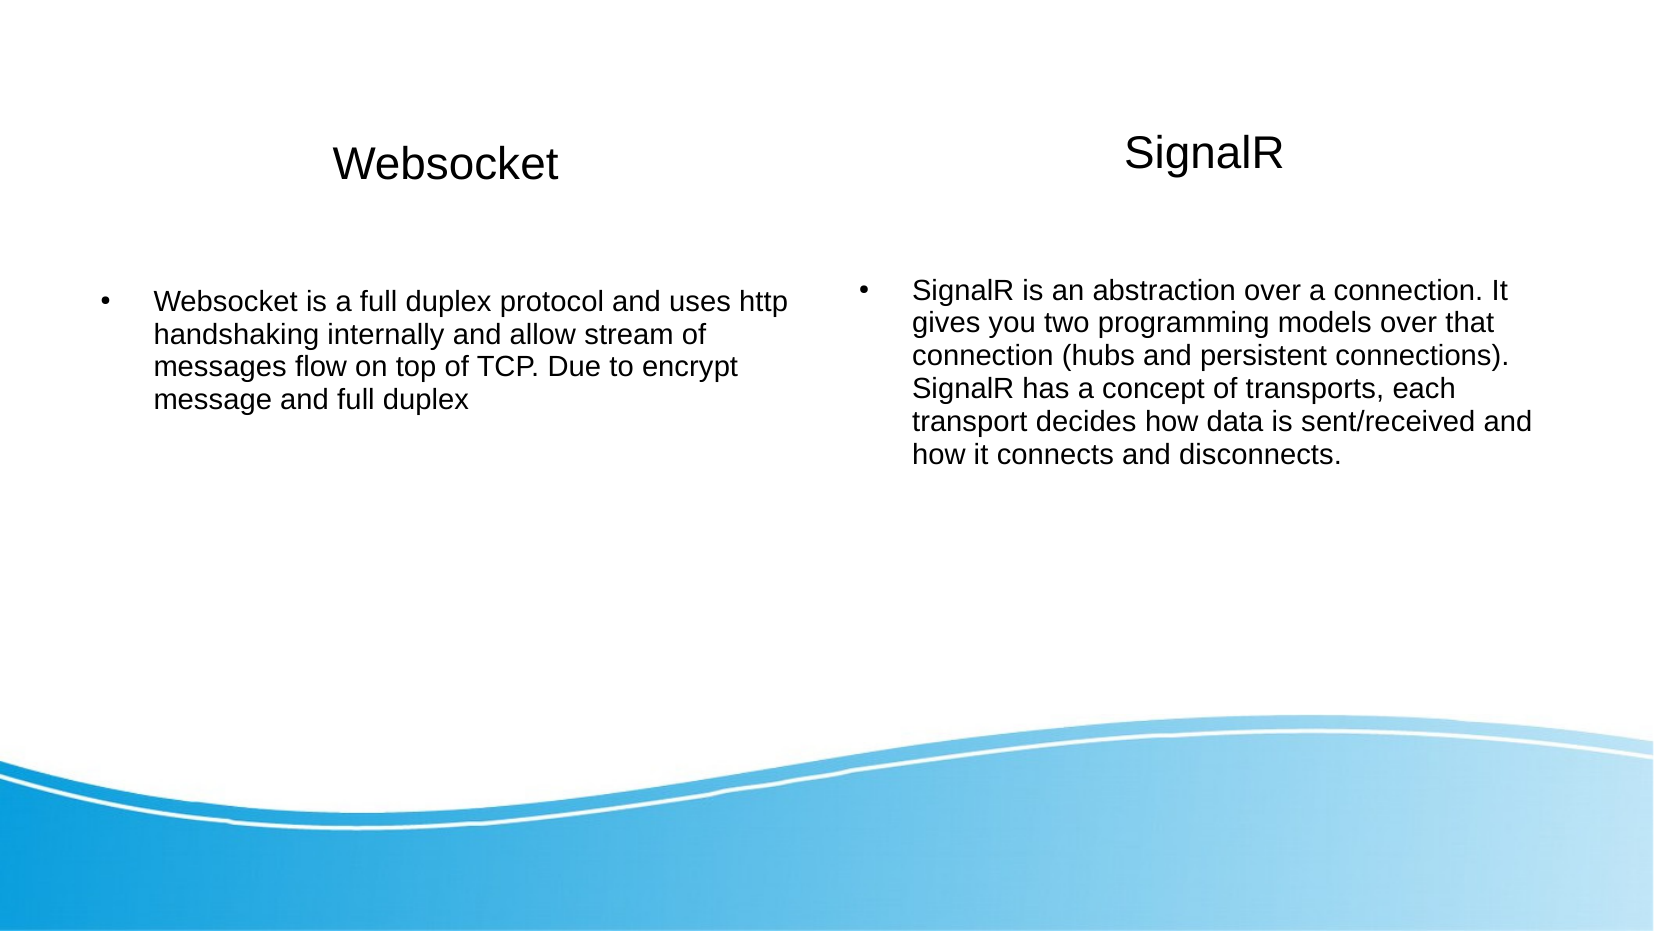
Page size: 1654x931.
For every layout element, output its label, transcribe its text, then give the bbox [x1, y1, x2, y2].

list Websocket Websocket is a full duplex protocol and uses http handshaking internally and allow stream of messages flow on top of TCP. Due to encrypt message and full duplex [82, 138, 809, 686]
list SignalR SignalR is an abstraction over a connection. It gives you two programming models over that connection (hubs and persistent connections). SignalR has a concept of transports, each transport decides how data is sent/received and how it connects and disconnects. [841, 127, 1568, 580]
picture [0, 714, 1654, 931]
